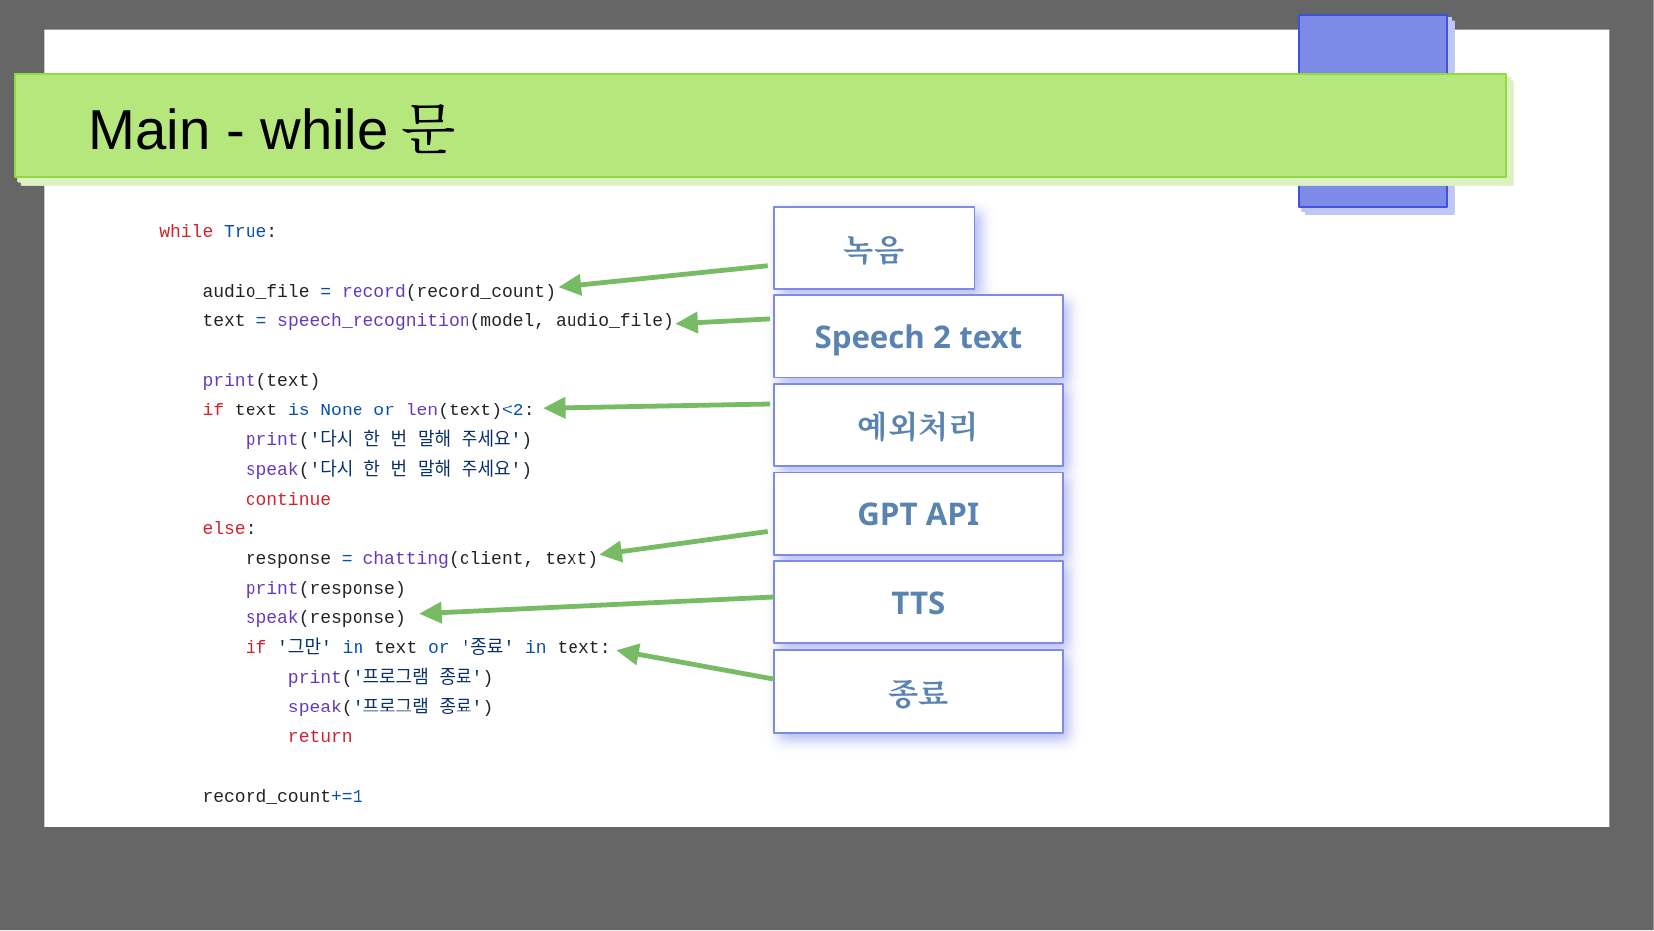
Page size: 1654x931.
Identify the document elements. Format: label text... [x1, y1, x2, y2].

text_box TTS [773, 561, 1063, 644]
text_box 종료 [773, 650, 1063, 733]
title Main - while문 [88, 73, 1506, 178]
text_box 예외처리 [773, 383, 1063, 467]
text_box GPT API [773, 472, 1063, 555]
text_box Speech 2 text [773, 295, 1063, 378]
text_box 녹음 [773, 206, 975, 290]
picture [146, 206, 680, 812]
